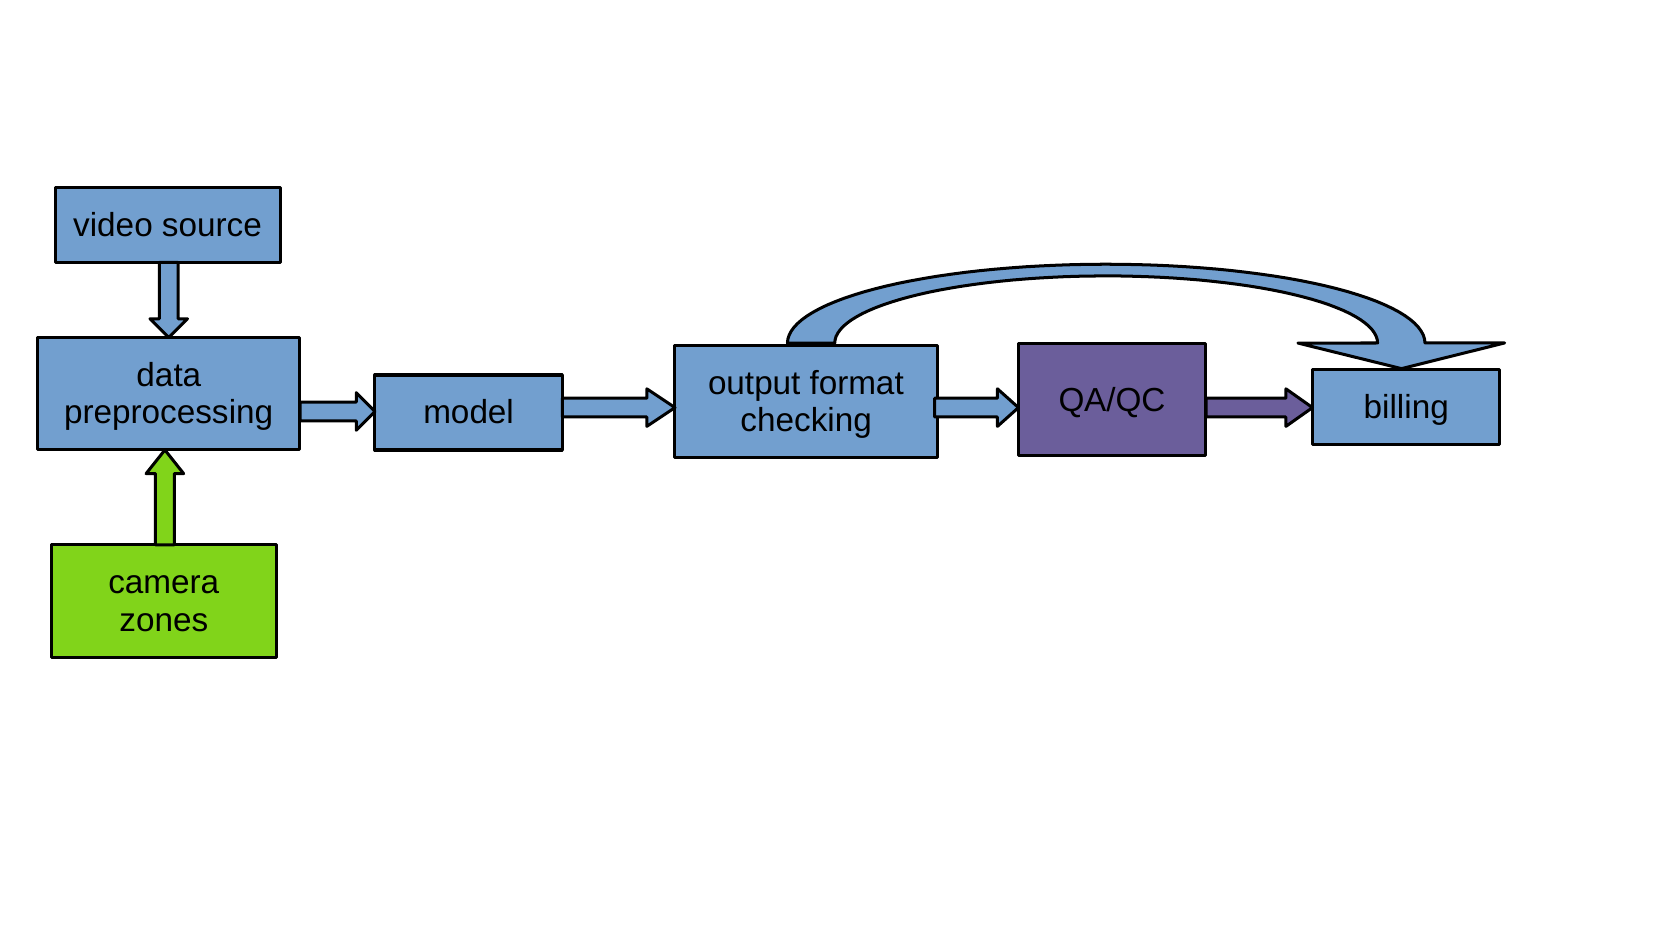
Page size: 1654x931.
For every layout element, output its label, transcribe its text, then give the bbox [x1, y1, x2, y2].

text_box video source [55, 187, 281, 263]
text_box [146, 449, 184, 545]
text_box [1206, 388, 1313, 427]
text_box billing [1312, 369, 1500, 445]
text_box [787, 264, 1505, 369]
text_box [562, 388, 676, 427]
text_box output format checking [674, 345, 938, 458]
text_box data preprocessing [37, 337, 300, 450]
text_box model [374, 375, 563, 451]
text_box [934, 388, 1019, 427]
text_box camera zones [51, 544, 277, 658]
text_box QA/QC [1018, 343, 1206, 456]
text_box [149, 262, 188, 338]
text_box [300, 392, 376, 431]
